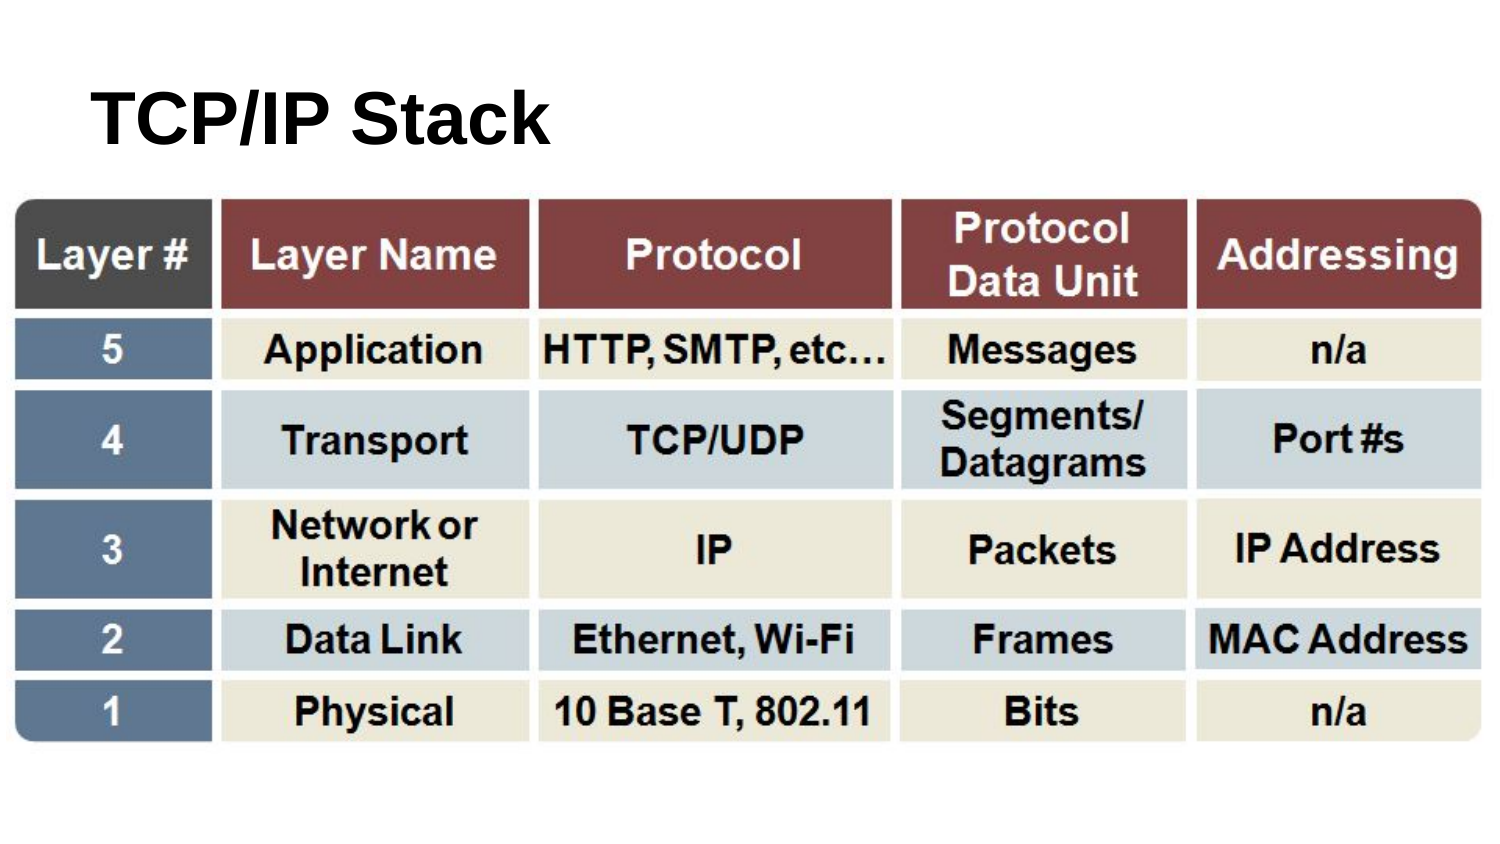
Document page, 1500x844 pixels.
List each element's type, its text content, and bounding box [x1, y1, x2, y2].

title TCP/IP Stack [75, 33, 1425, 175]
picture [6, 190, 1494, 754]
